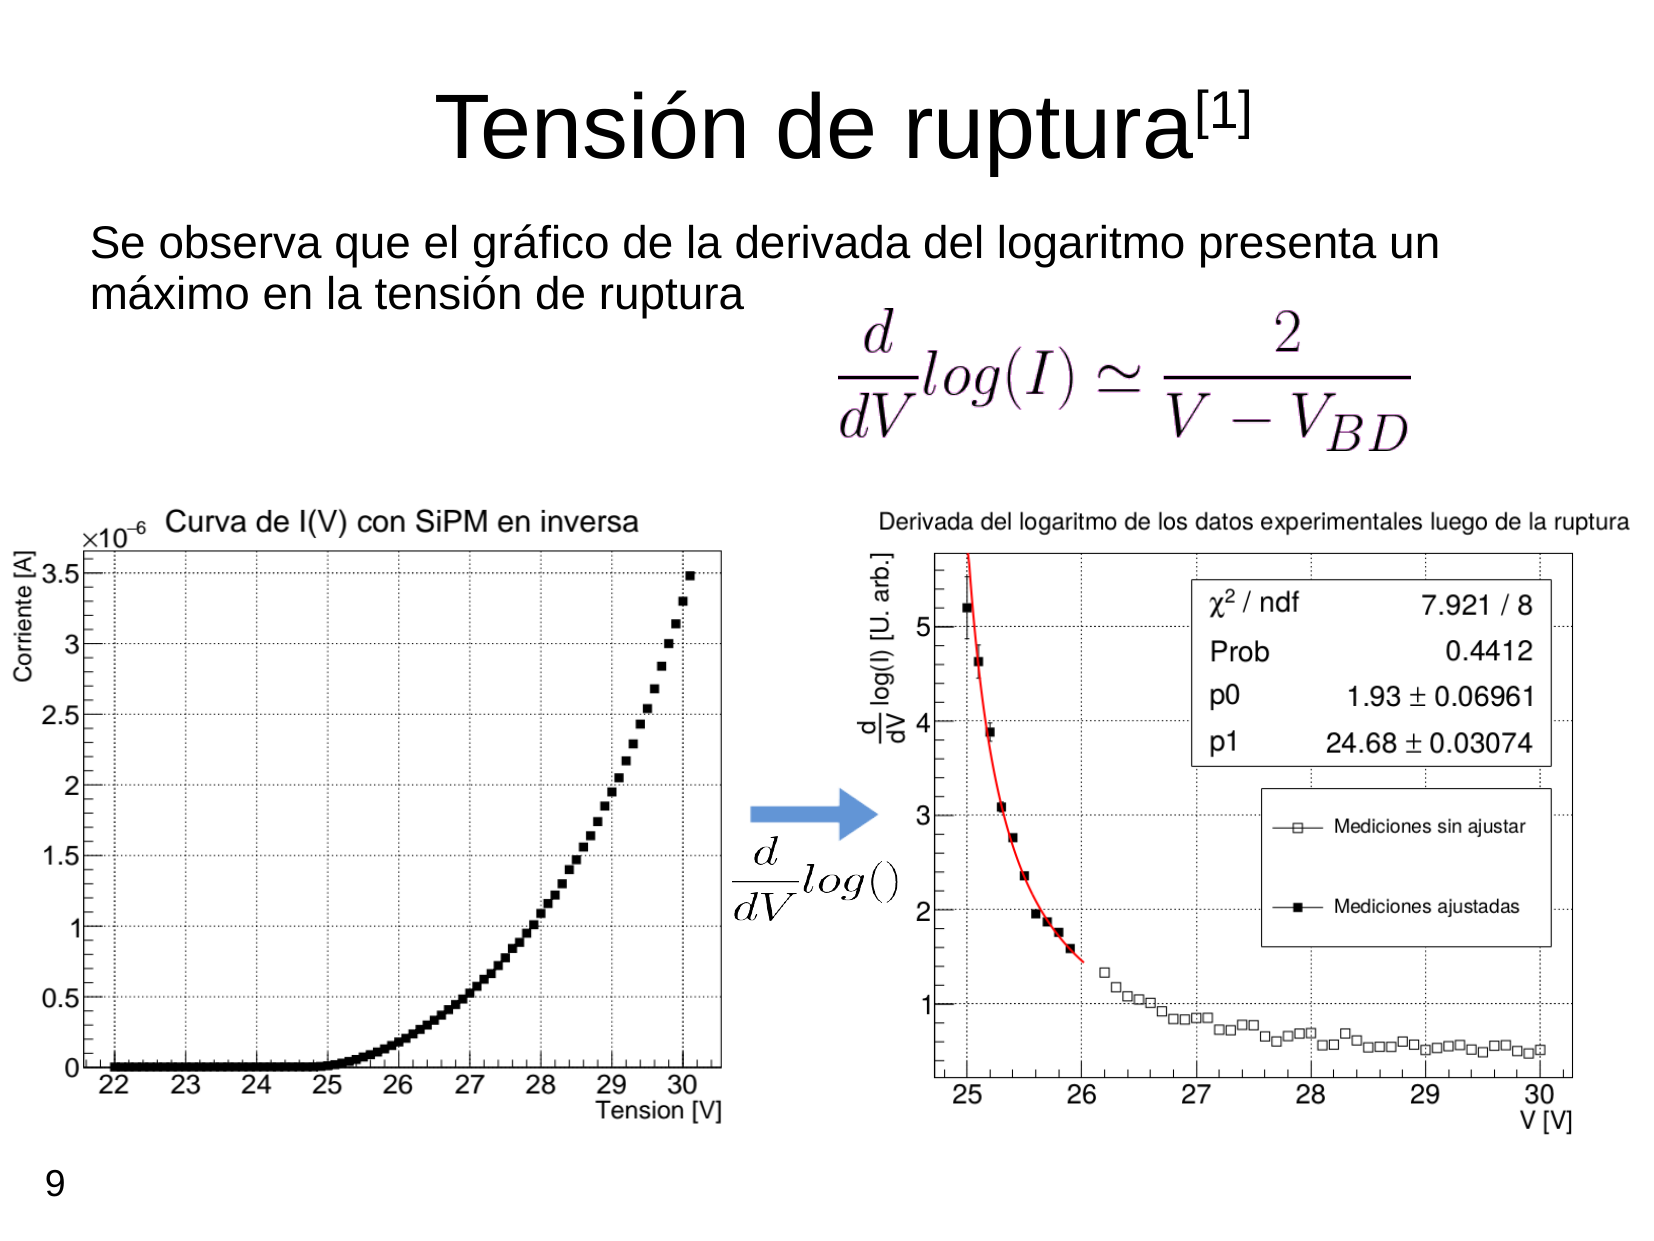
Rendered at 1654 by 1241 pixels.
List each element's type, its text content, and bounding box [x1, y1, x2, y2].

title Tensión de ruptura[1] [82, 21, 1570, 207]
picture [838, 308, 1411, 451]
picture [4, 487, 1652, 1142]
text_box Se observa que el gráfico de la derivada del logaritmo presenta un máximo en la tensión de ruptura [75, 207, 1605, 470]
text_box <number> [30, 1155, 689, 1216]
